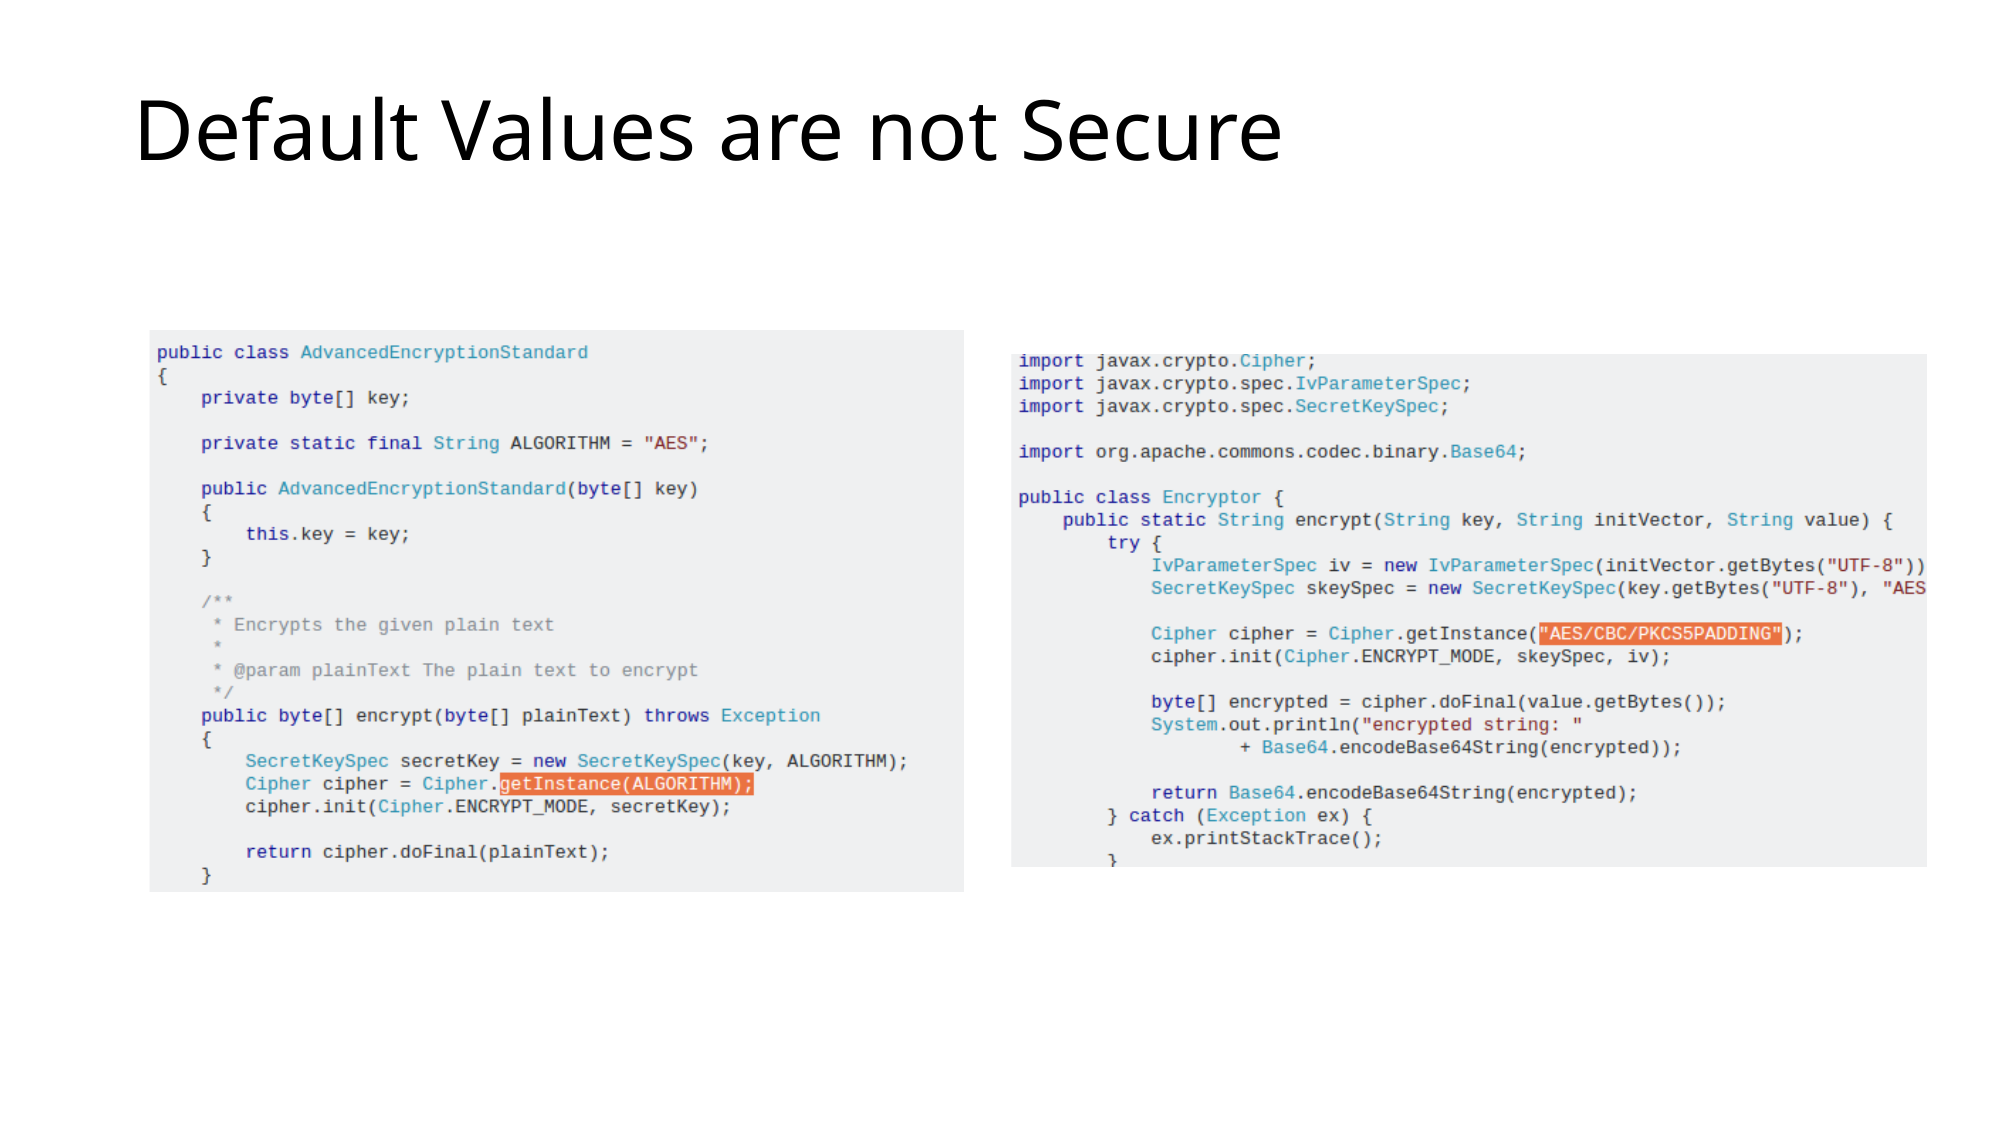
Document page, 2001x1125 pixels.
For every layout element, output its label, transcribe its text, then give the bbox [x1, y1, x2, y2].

picture [1010, 354, 1927, 867]
picture [147, 330, 964, 892]
title Default Values are not Secure [118, 80, 1469, 186]
